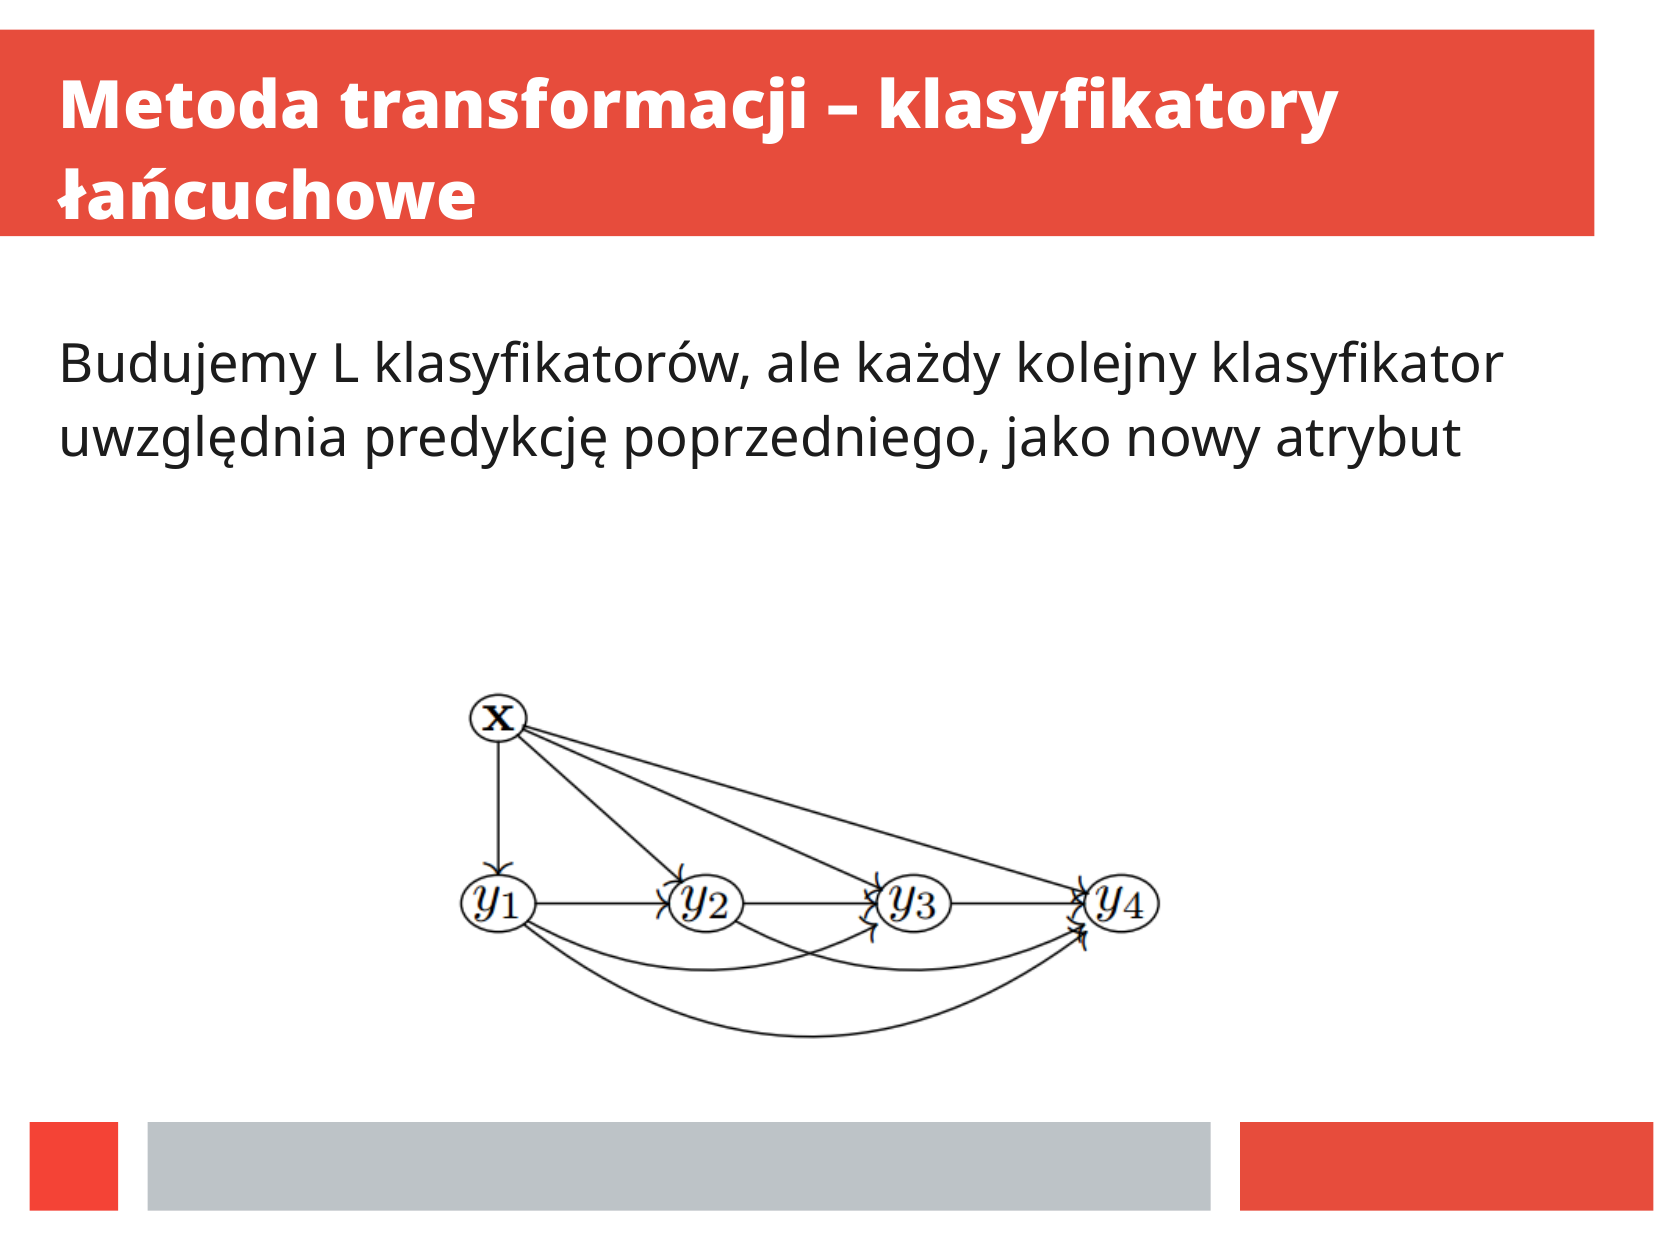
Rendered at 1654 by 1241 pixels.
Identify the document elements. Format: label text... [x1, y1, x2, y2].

picture [320, 679, 1312, 1075]
title Metoda transformacji – klasyfikatory łańcuchowe [59, 17, 1595, 239]
list Budujemy L klasyfikatorów, ale każdy kolejny klasyfikator uwzględnia predykcję poprzedniego, jako nowy atrybut [59, 324, 1595, 1152]
